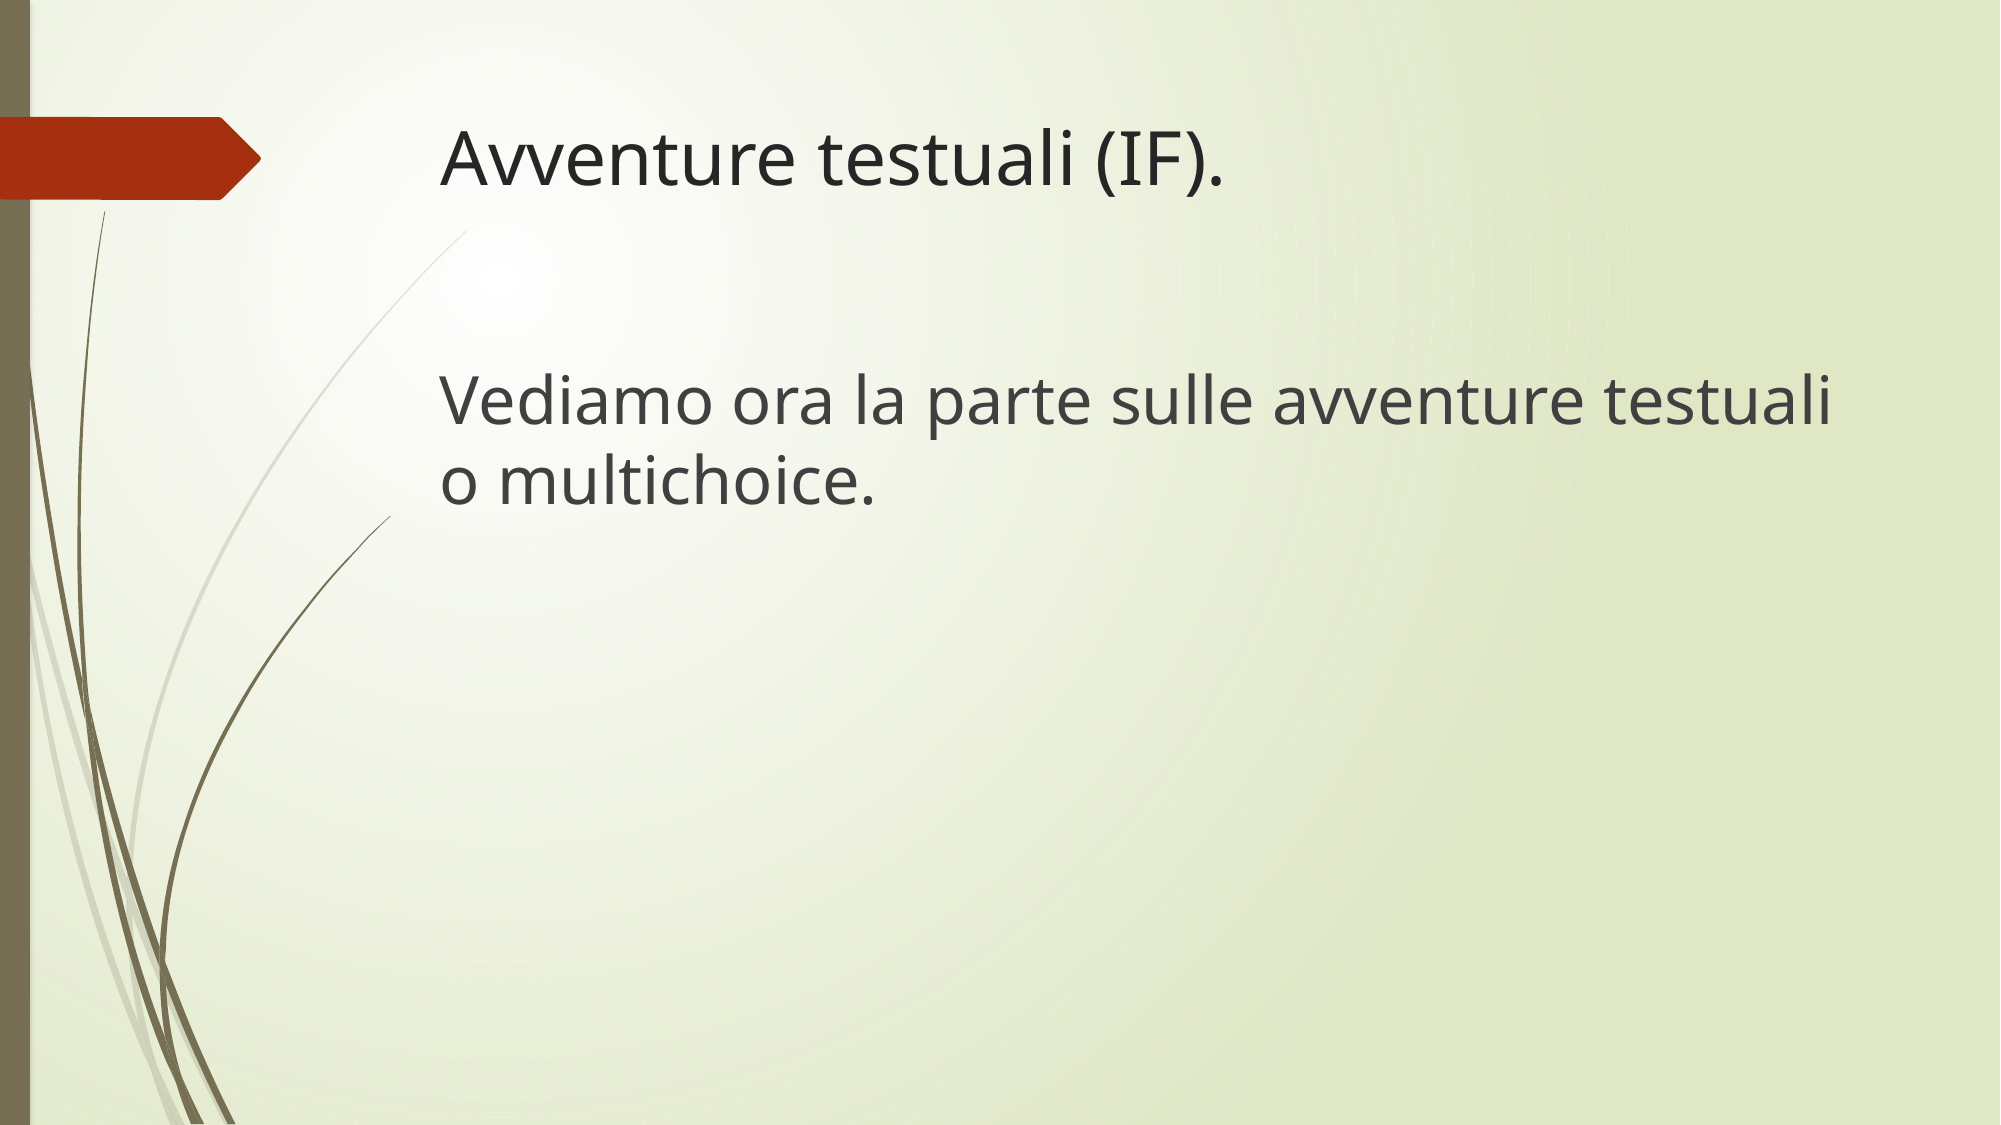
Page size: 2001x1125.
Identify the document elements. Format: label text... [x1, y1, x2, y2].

list Vediamo ora la parte sulle avventure testuali o multichoice. [424, 350, 1888, 970]
title Avventure testuali (IF). [425, 102, 1888, 313]
